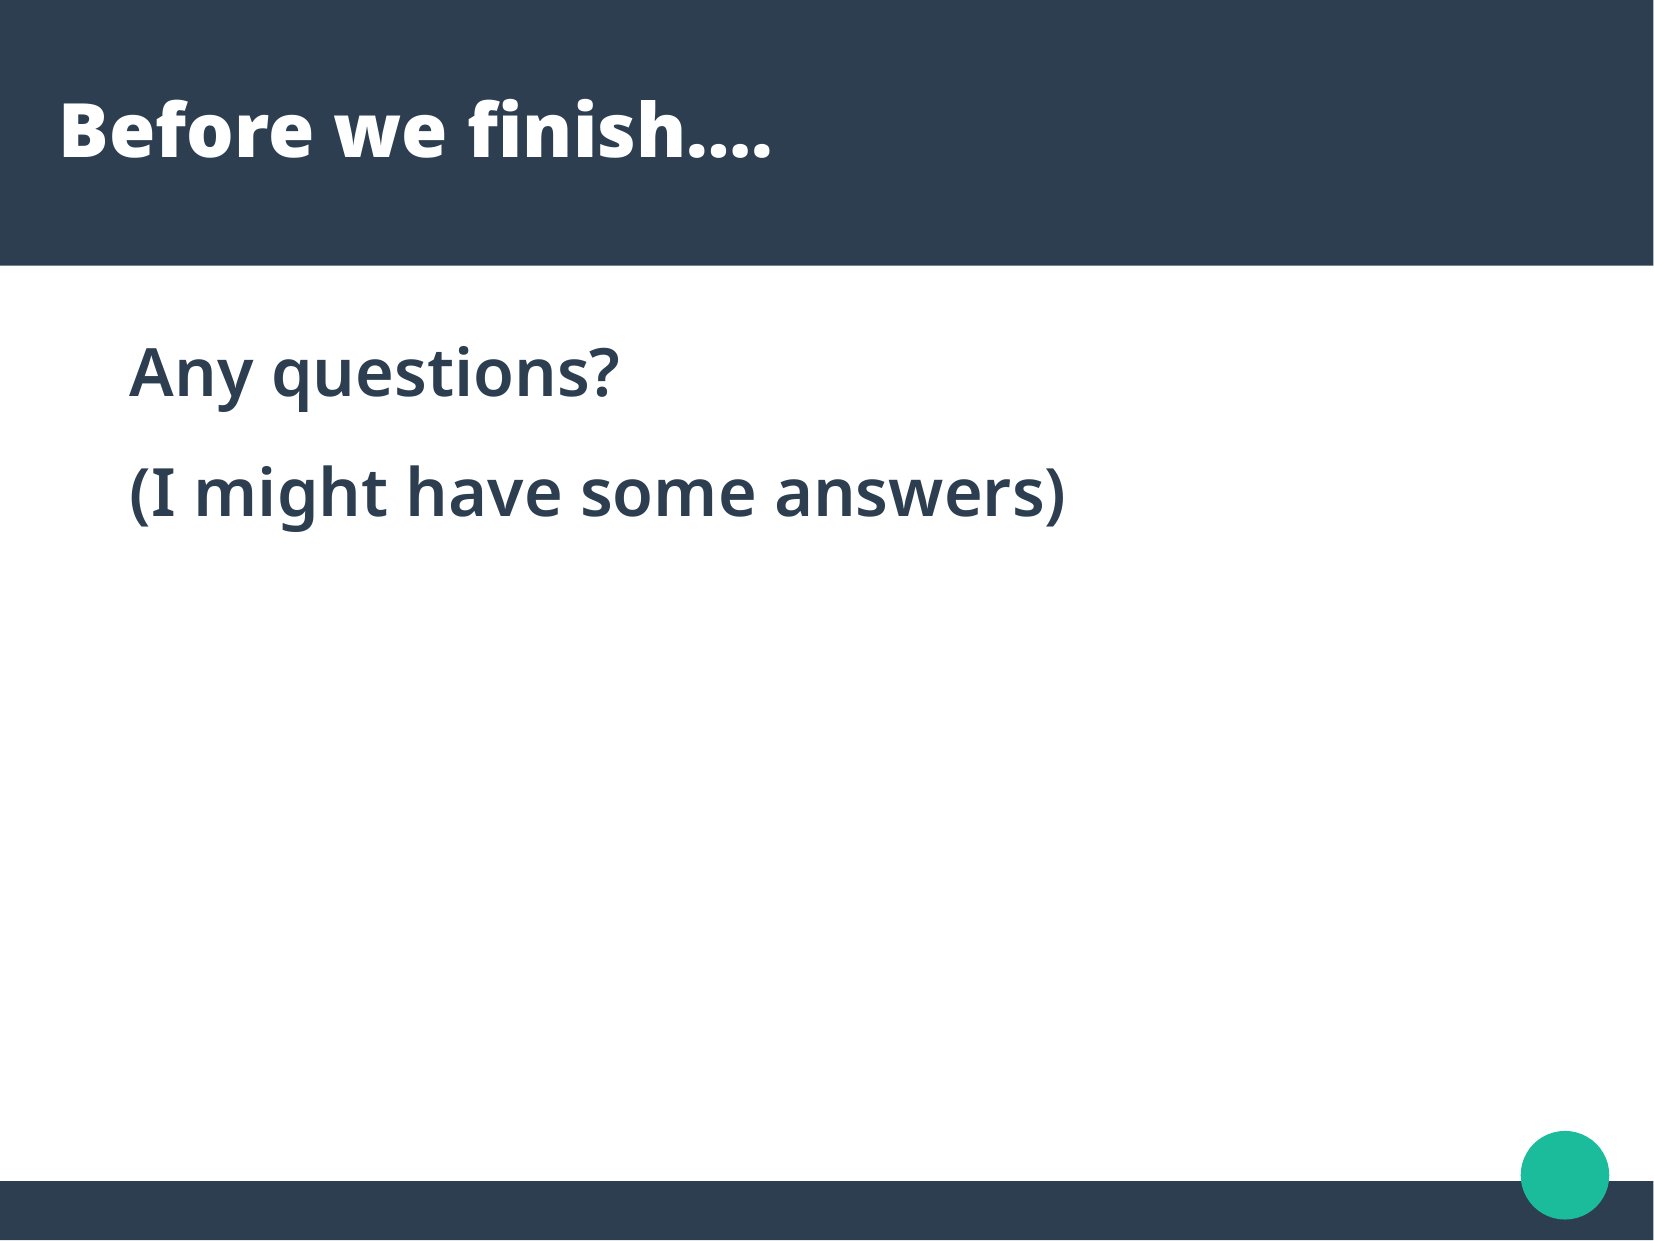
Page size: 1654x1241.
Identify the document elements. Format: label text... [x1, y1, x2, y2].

list Any questions? (I might have some answers) [59, 324, 1595, 1152]
title Before we finish…. [59, 49, 1595, 207]
